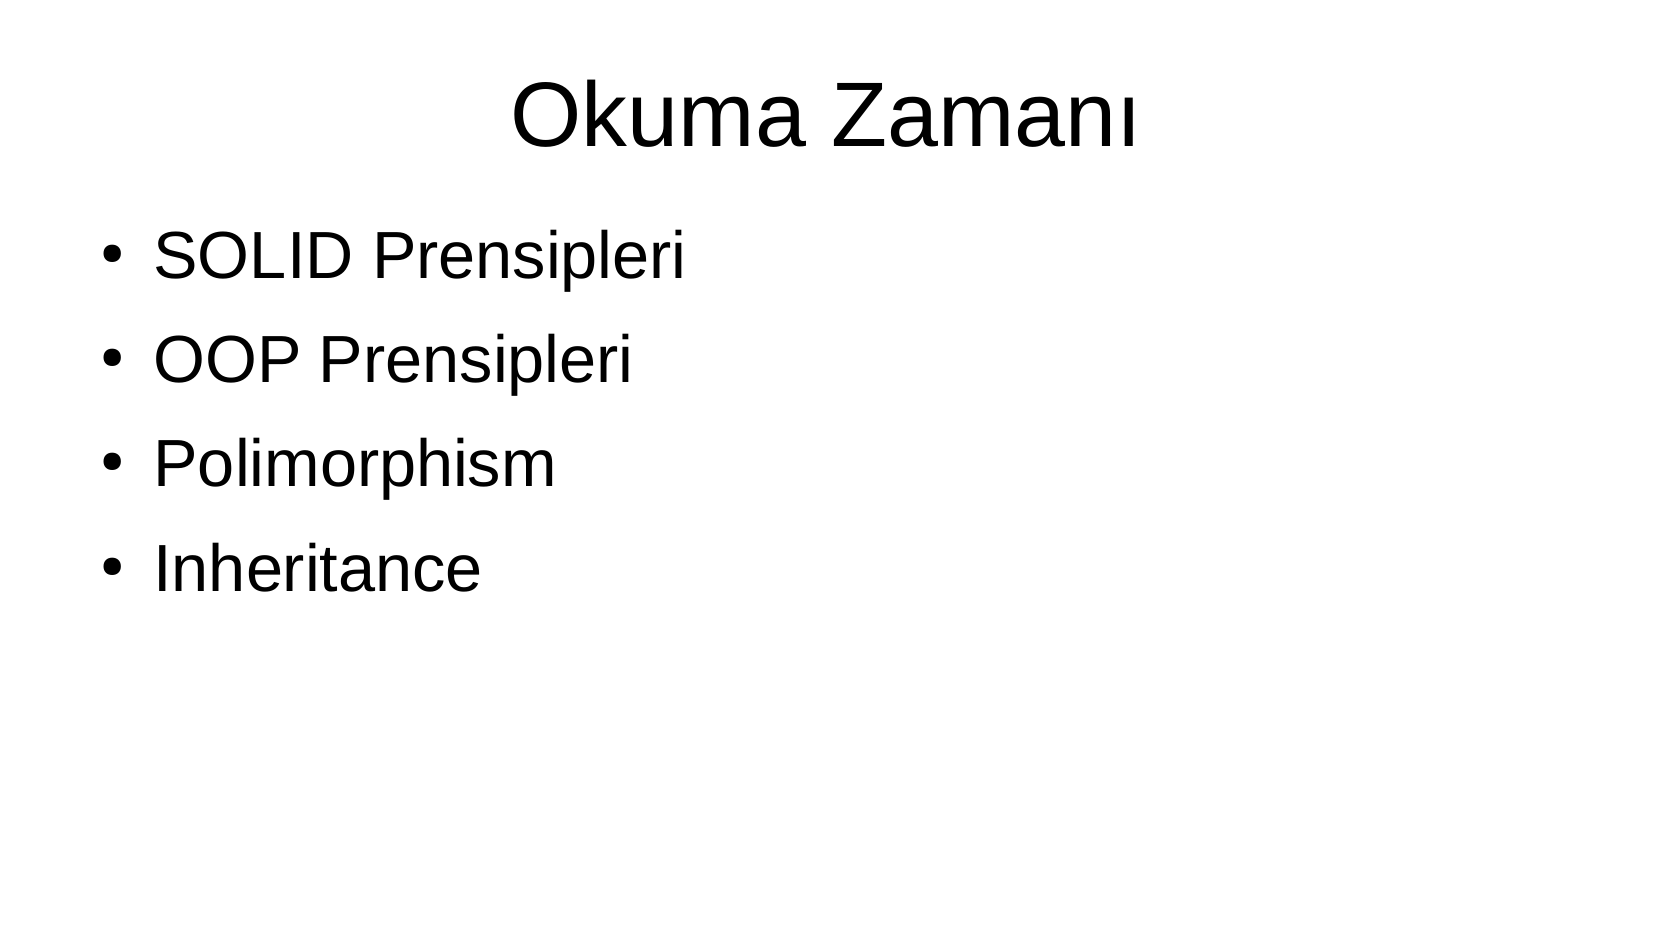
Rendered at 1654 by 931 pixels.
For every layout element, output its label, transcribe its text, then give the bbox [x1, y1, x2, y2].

title Okuma Zamanı [82, 37, 1571, 193]
list SOLID Prensipleri OOP Prensipleri Polimorphism Inheritance [82, 217, 1571, 758]
